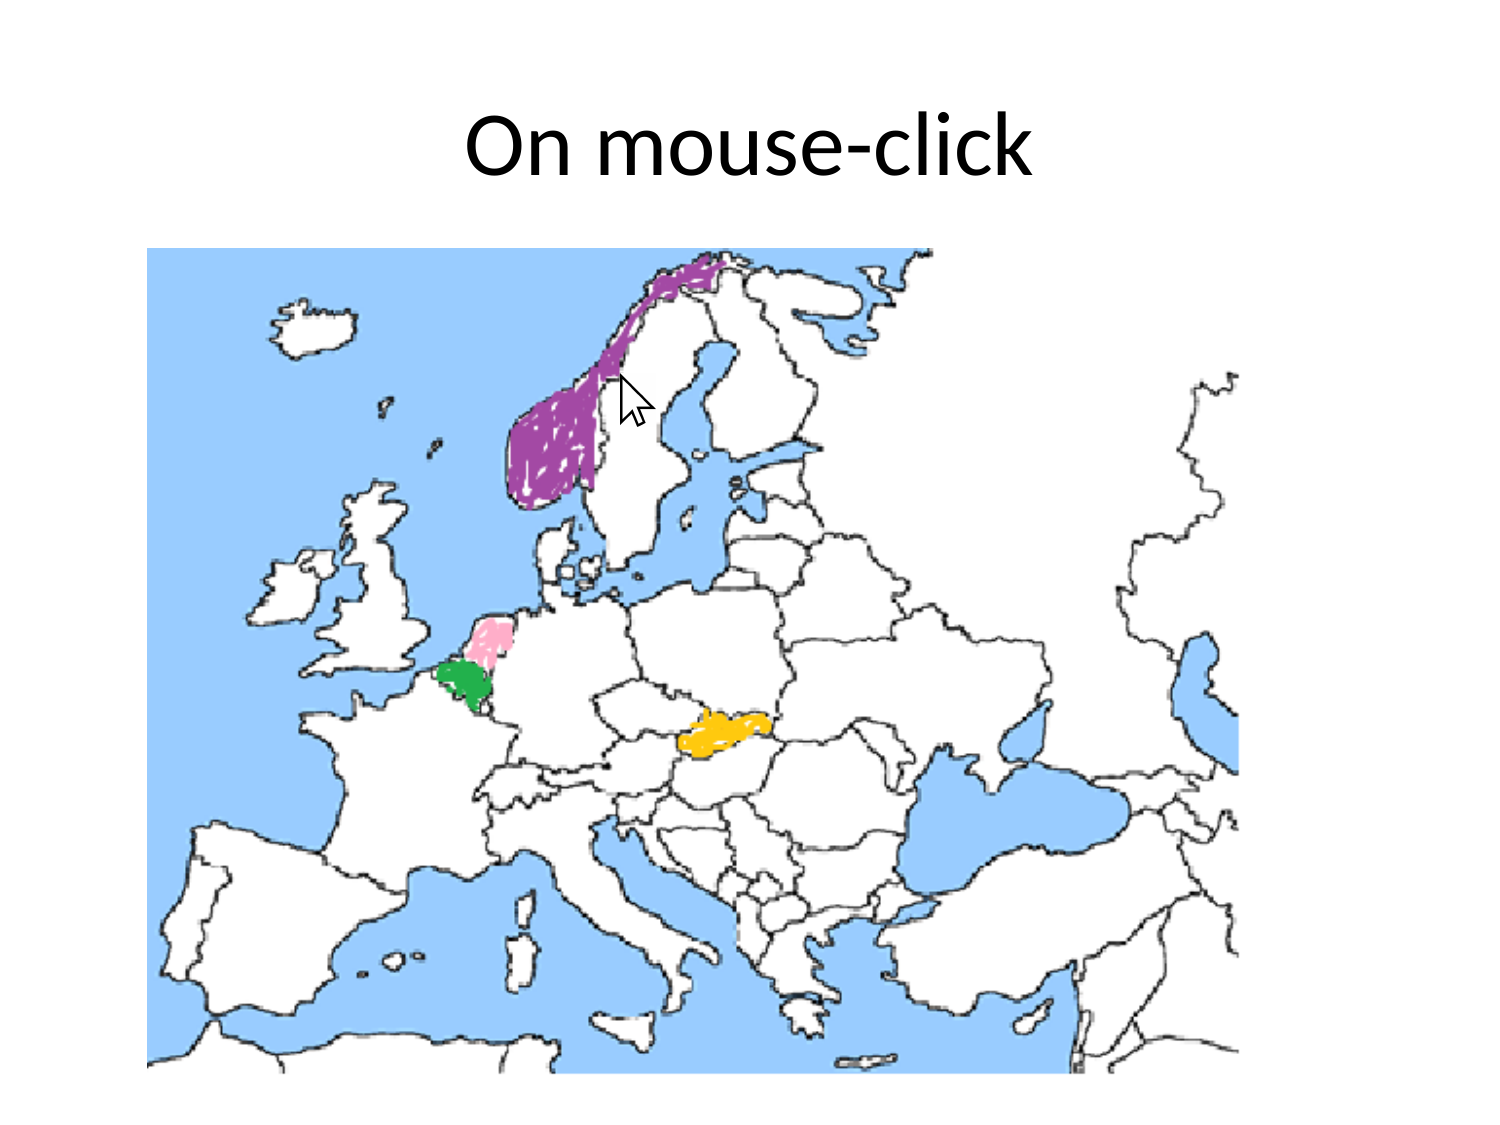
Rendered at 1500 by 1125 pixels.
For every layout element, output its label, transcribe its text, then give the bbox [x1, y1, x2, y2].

title On mouse-click [75, 45, 1426, 233]
picture [147, 248, 1247, 1076]
